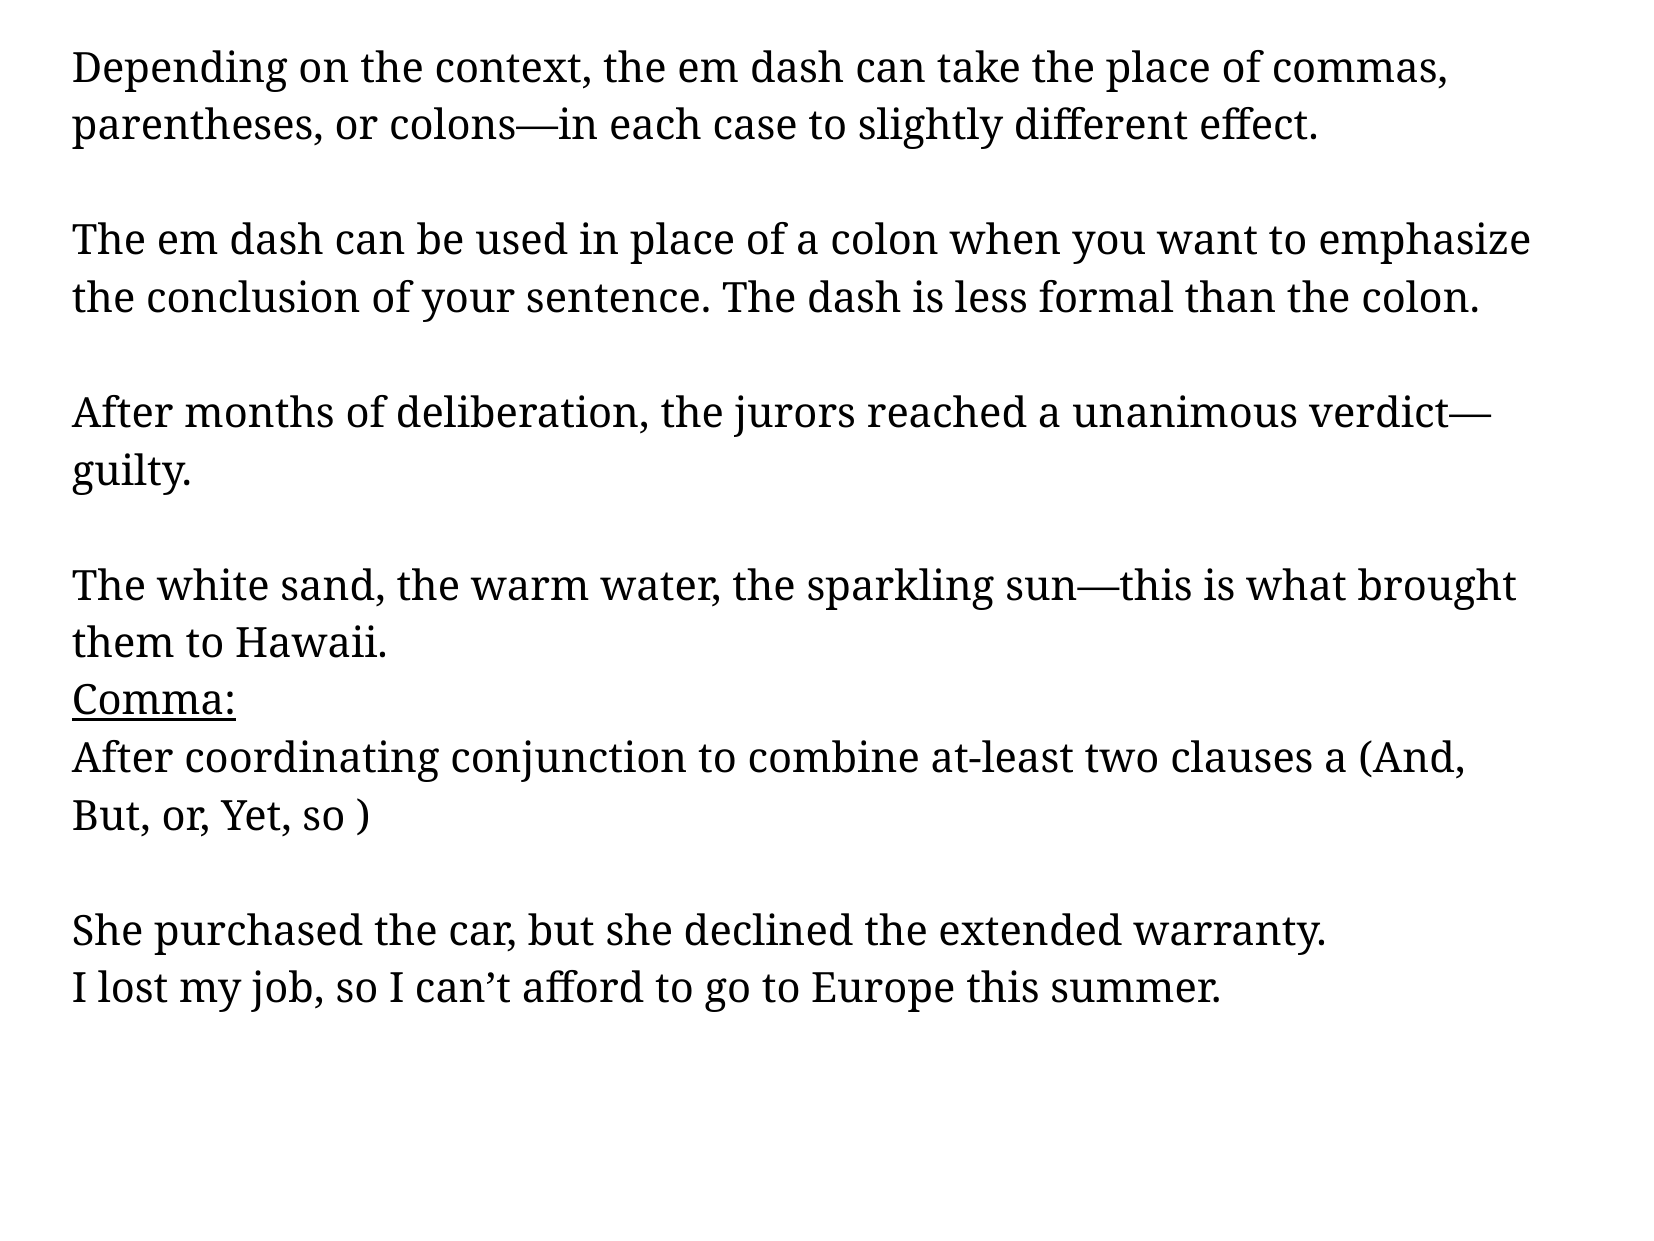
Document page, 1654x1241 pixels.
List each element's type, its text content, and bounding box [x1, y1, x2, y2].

text_box Depending on the context, the em dash can take the place of commas, parentheses, or colons—in each case to slightly different effect. The em dash can be used in place of a colon when you want to emphasize the conclusion of your sentence. The dash is less formal than the colon. After months of deliberation, the jurors reached a unanimous verdict—guilty. The white sand, the warm water, the sparkling sun—this is what brought them to Hawaii. Comma: After coordinating conjunction to combine at-least two clauses a (And, But, or, Yet, so ) She purchased the car, but she declined the extended warranty. I lost my job, so I can’t afford to go to Europe this summer. [71, 31, 1560, 1140]
